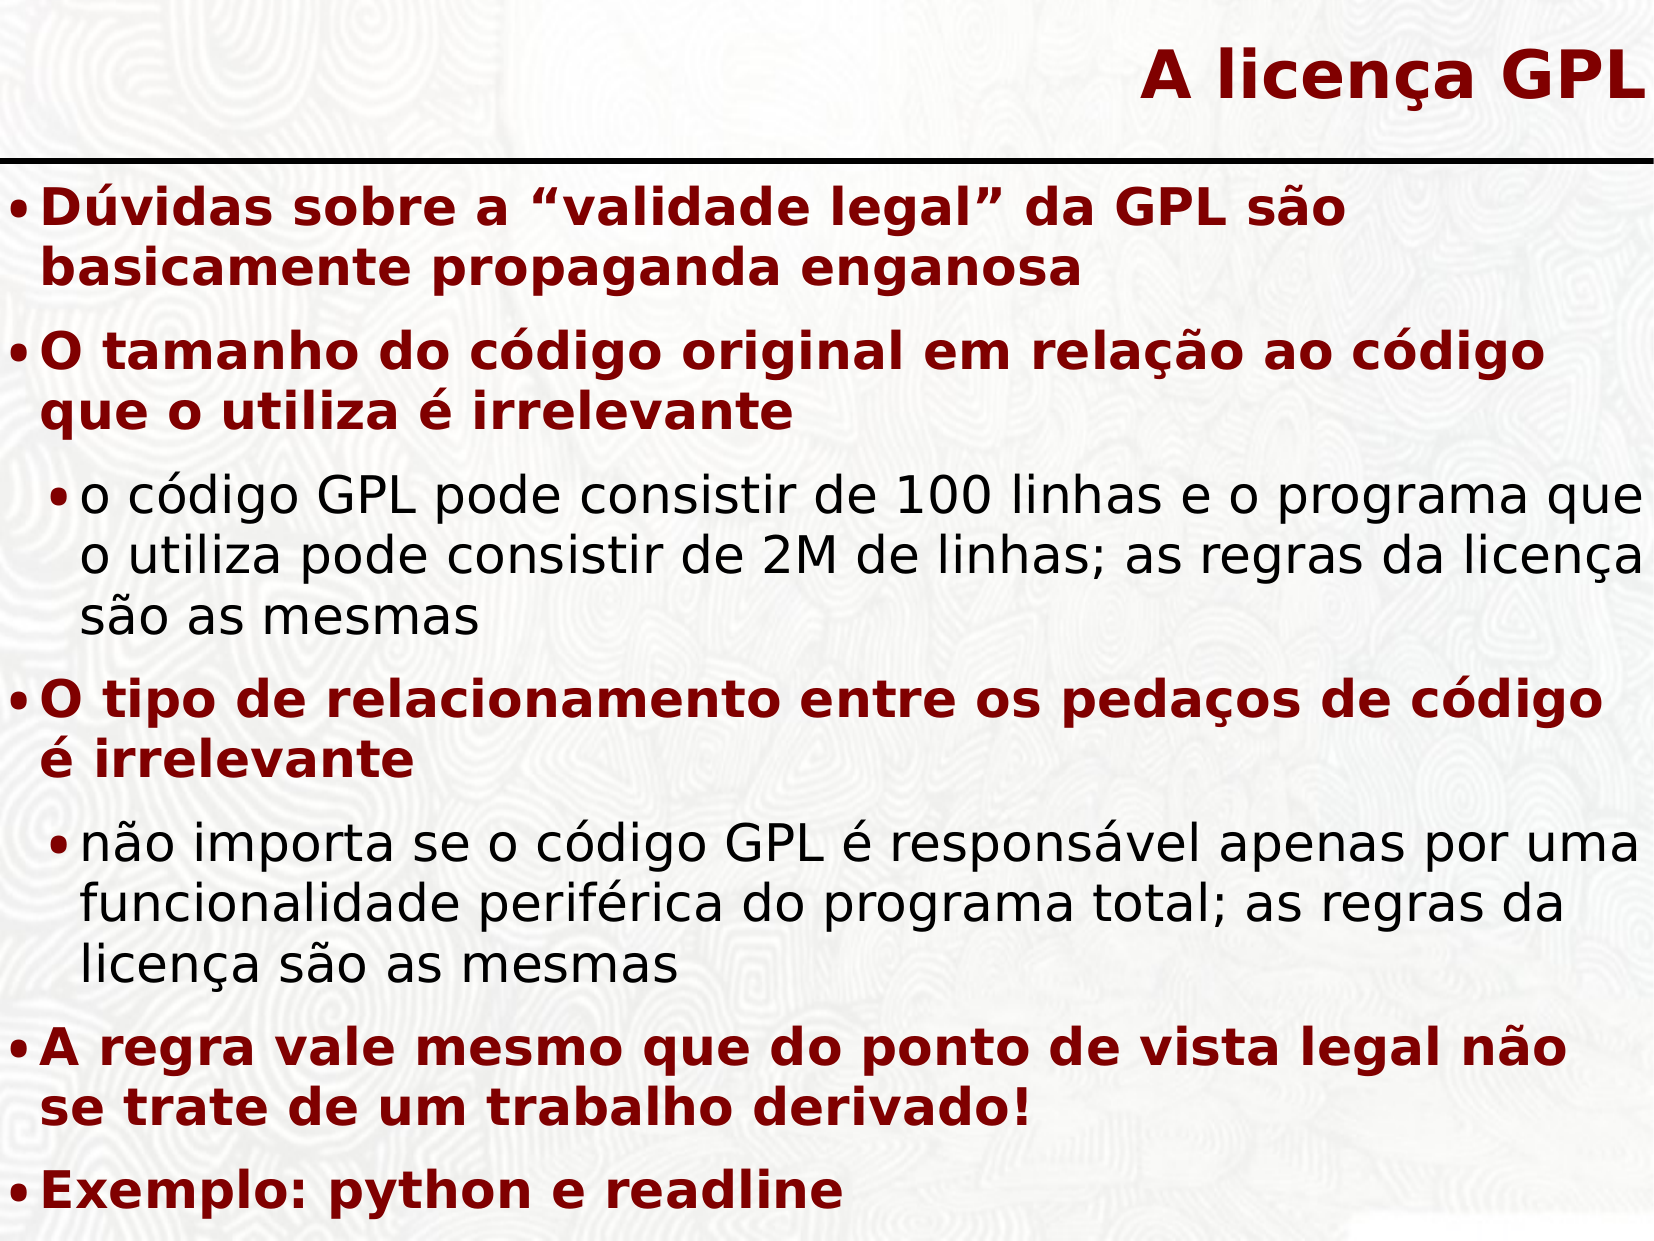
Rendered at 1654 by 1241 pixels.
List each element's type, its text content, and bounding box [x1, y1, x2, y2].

title A licença GPL [602, 0, 1648, 153]
picture [0, 0, 1654, 158]
picture [0, 164, 1654, 1241]
list Dúvidas sobre a “validade legal” da GPL são basicamente propaganda enganosa O tamanho do código original em relação ao código que o utiliza é irrelevante o código GPL pode consistir de 100 linhas e o programa que o utiliza pode consistir de 2M de linhas; as regras da licença são as mesmas O tipo de relacionamento entre os pedaços de código é irrelevante não importa se o código GPL é responsável apenas por uma funcionalidade periférica do programa total; as regras da licença são as mesmas A regra vale mesmo que do ponto de vista legal não se trate de um trabalho derivado! Exemplo: python e readline [5, 177, 1654, 1229]
